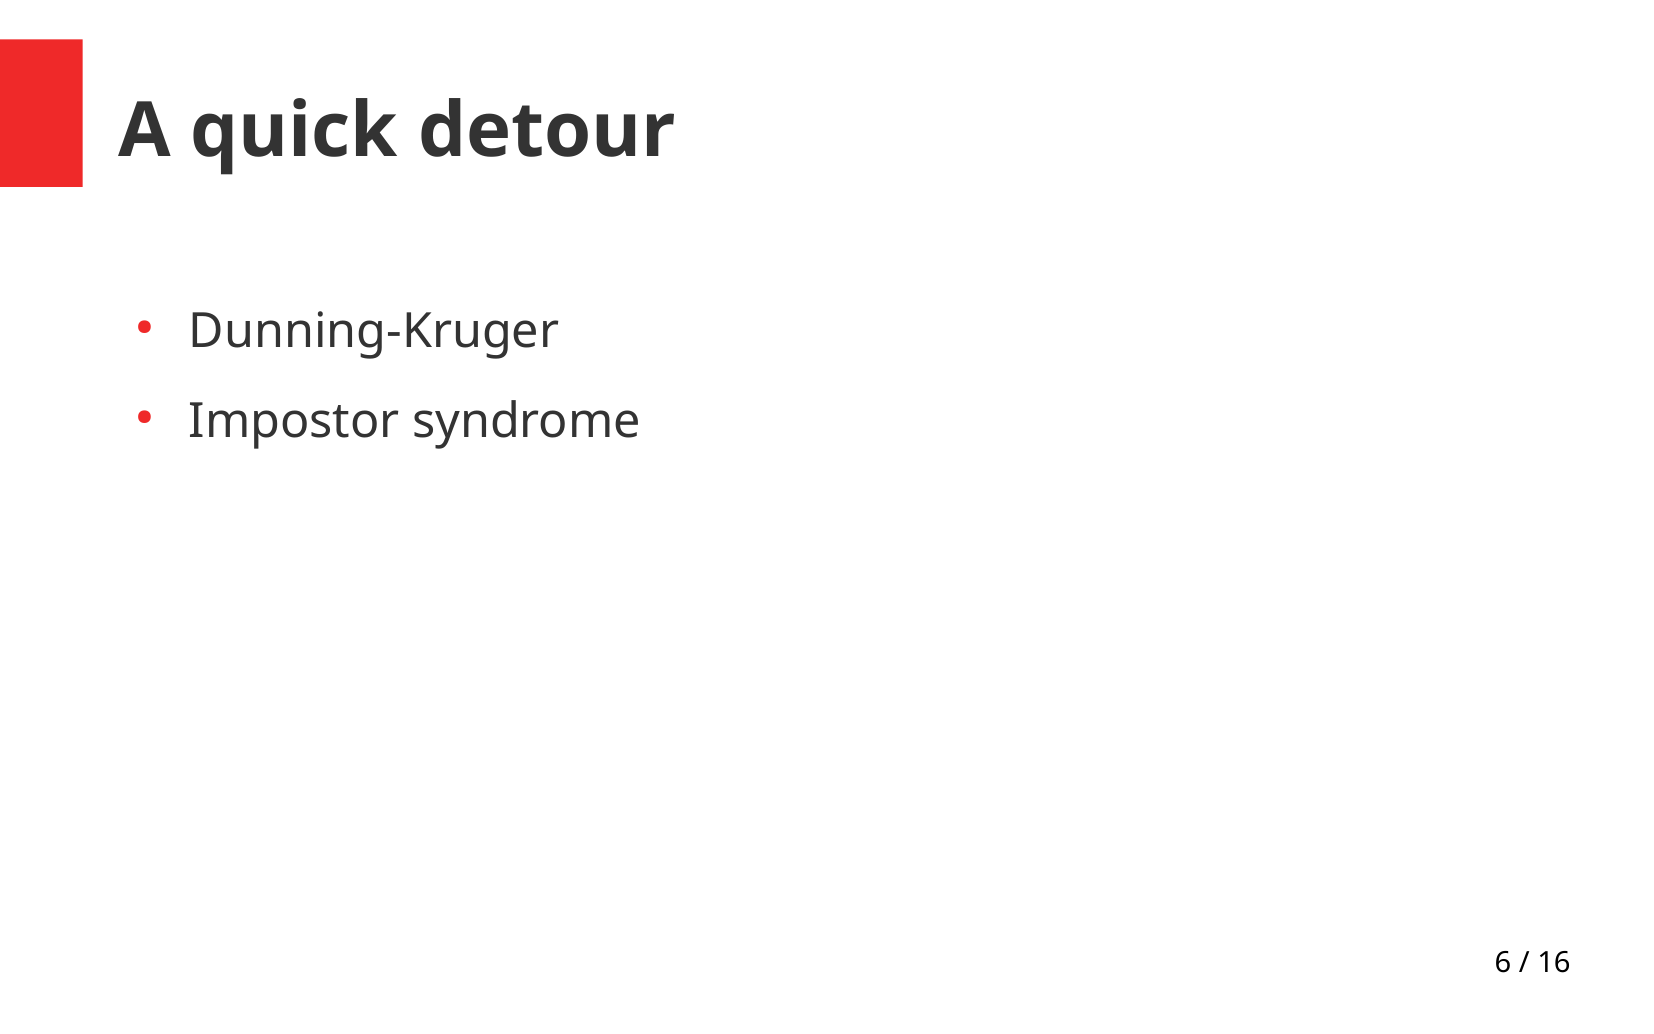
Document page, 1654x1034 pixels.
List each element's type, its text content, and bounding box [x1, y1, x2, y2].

title A quick detour [118, 41, 1571, 214]
list Dunning-Kruger Impostor syndrome [118, 295, 1536, 895]
